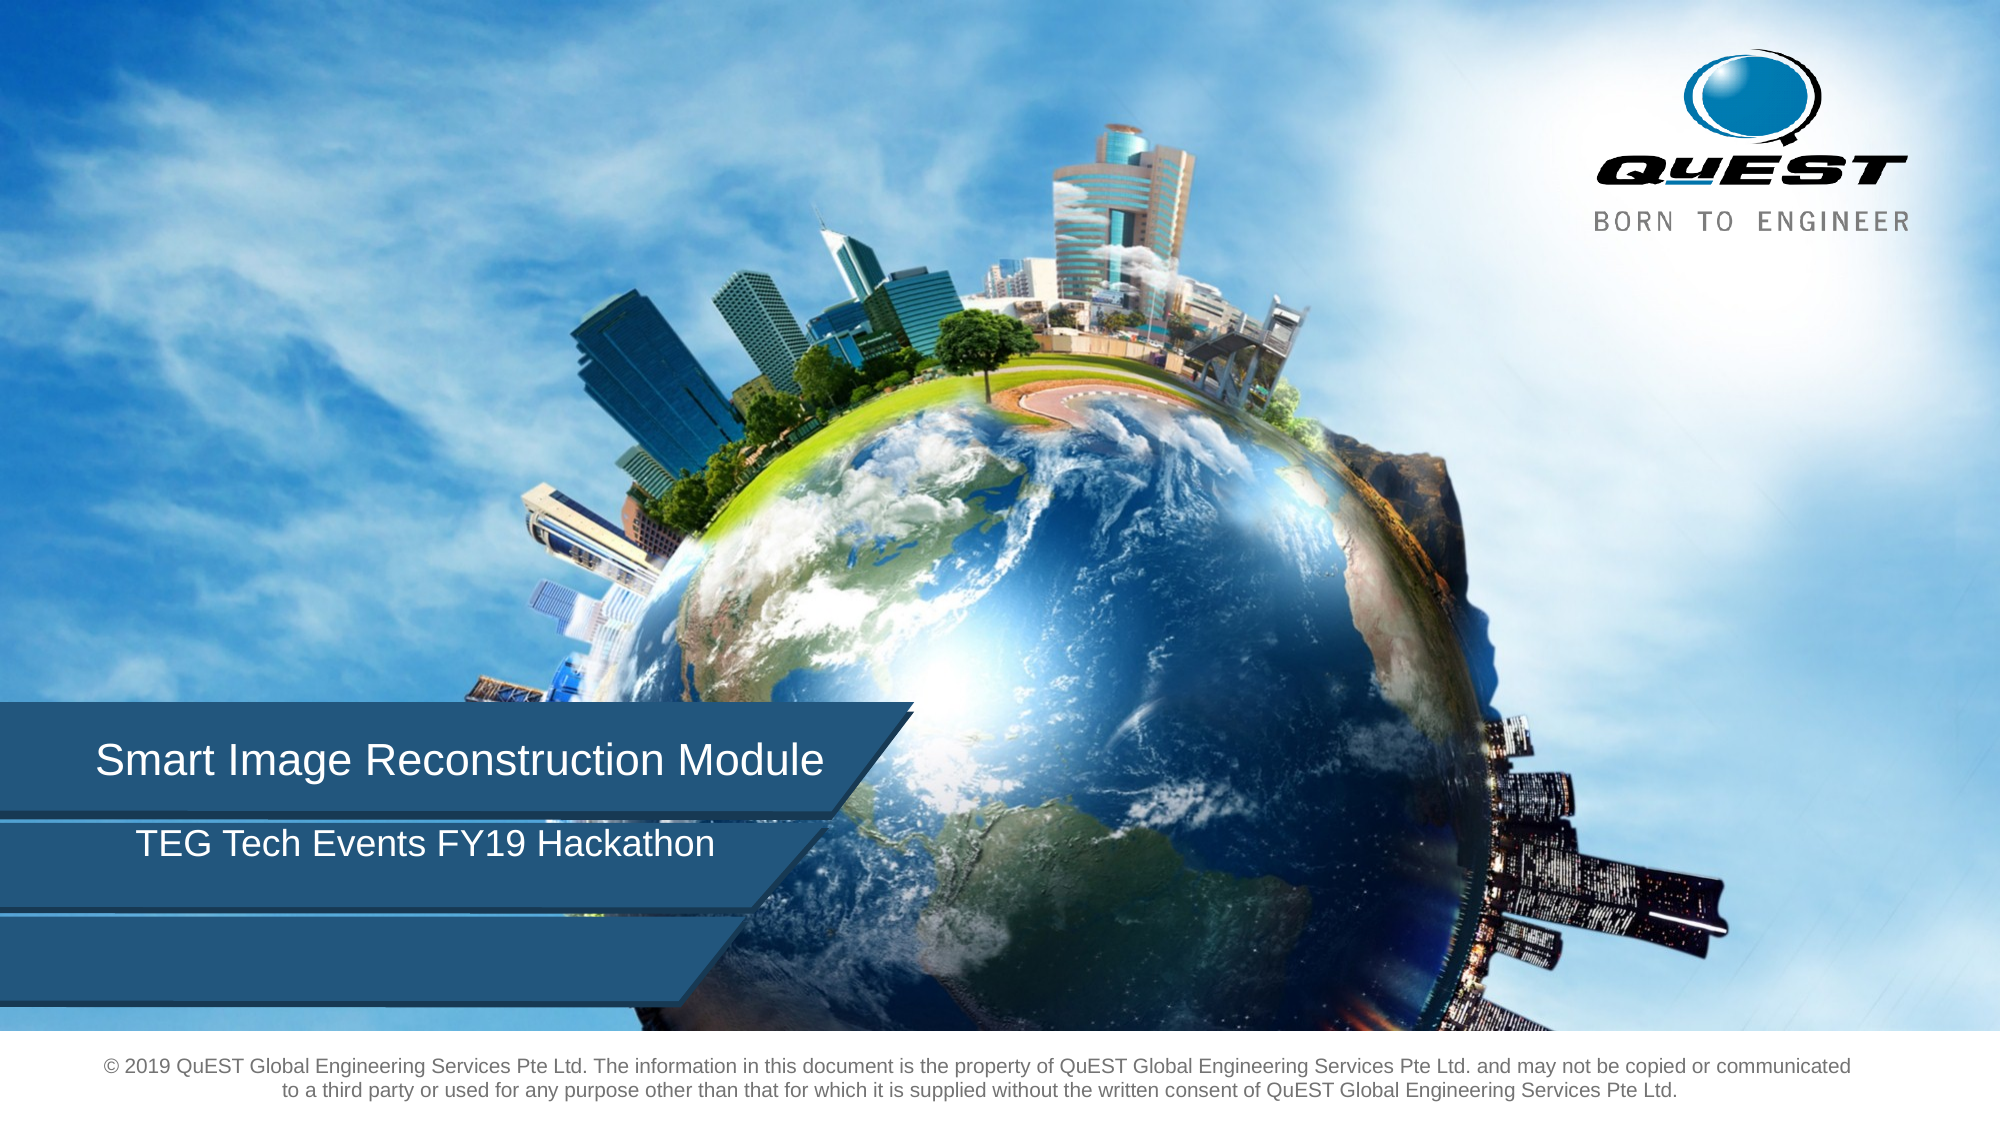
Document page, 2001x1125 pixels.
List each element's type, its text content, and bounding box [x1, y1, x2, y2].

list TEG Tech Events FY19 Hackathon [9, 826, 791, 915]
list Smart Image Reconstruction Module [9, 700, 900, 815]
picture [0, 0, 2000, 1031]
